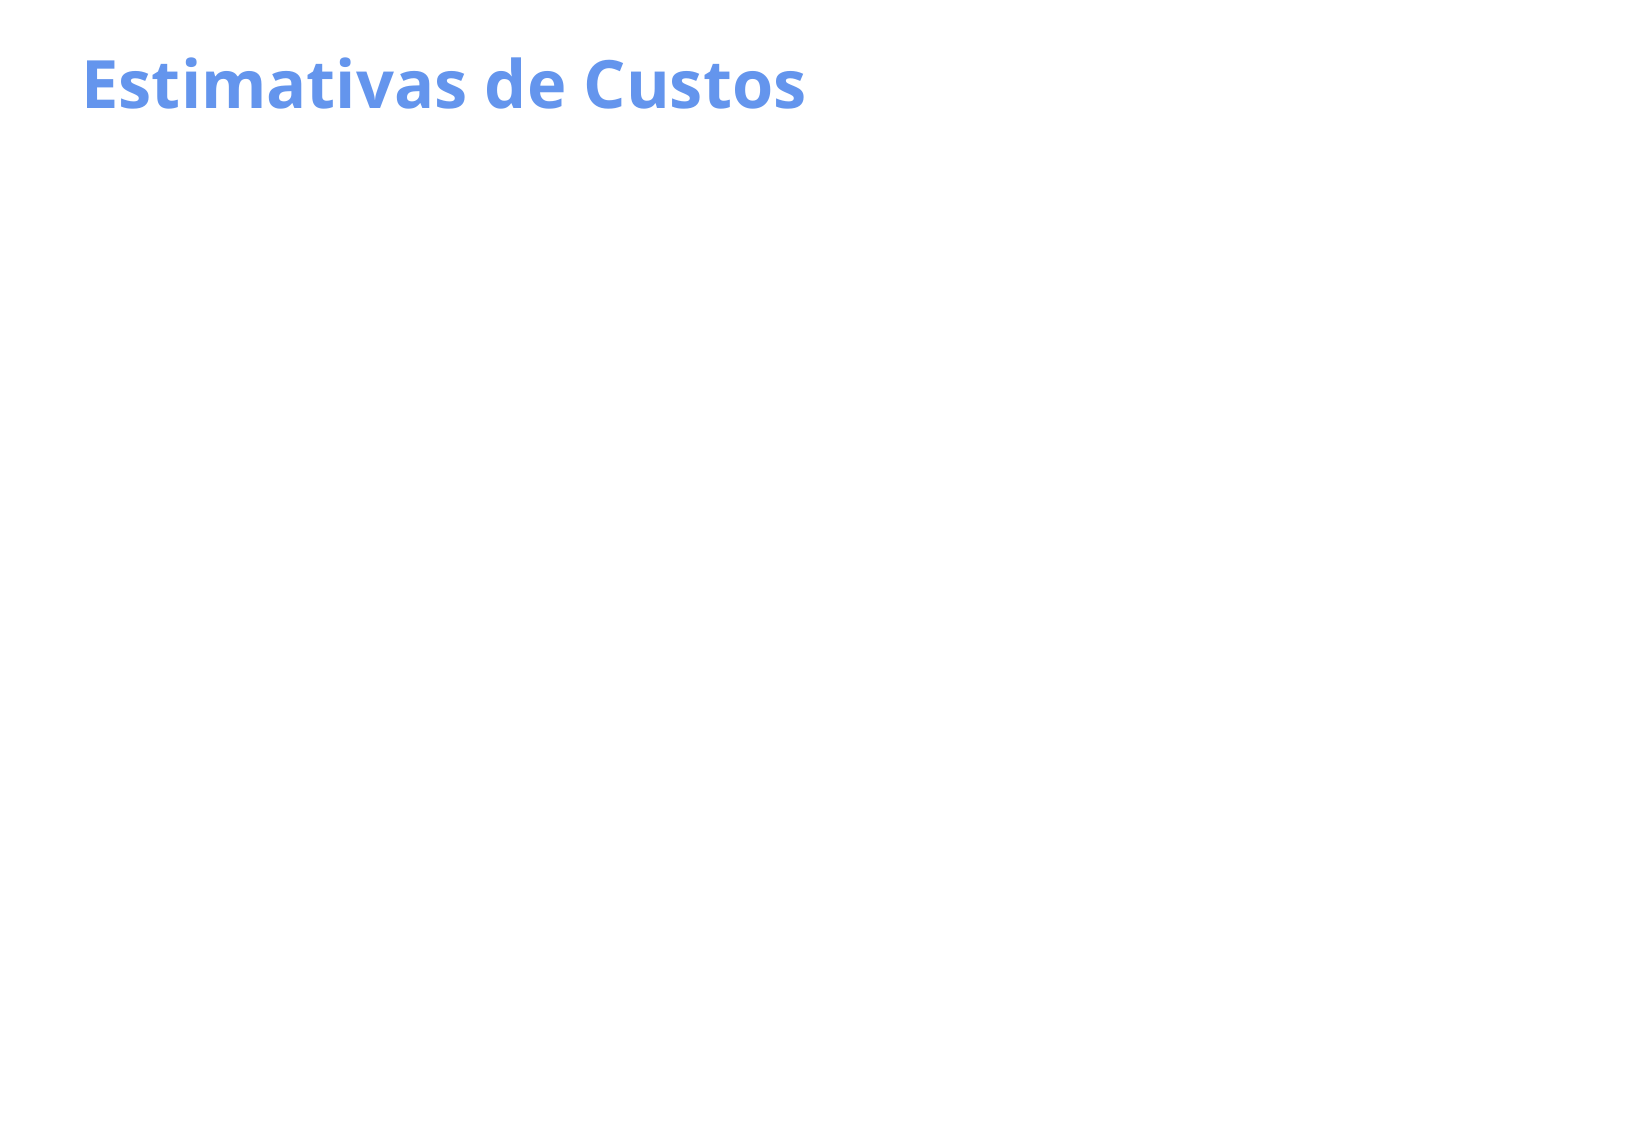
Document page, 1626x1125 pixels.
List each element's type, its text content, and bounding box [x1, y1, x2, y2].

title Estimativas de Custos [81, 41, 1544, 122]
